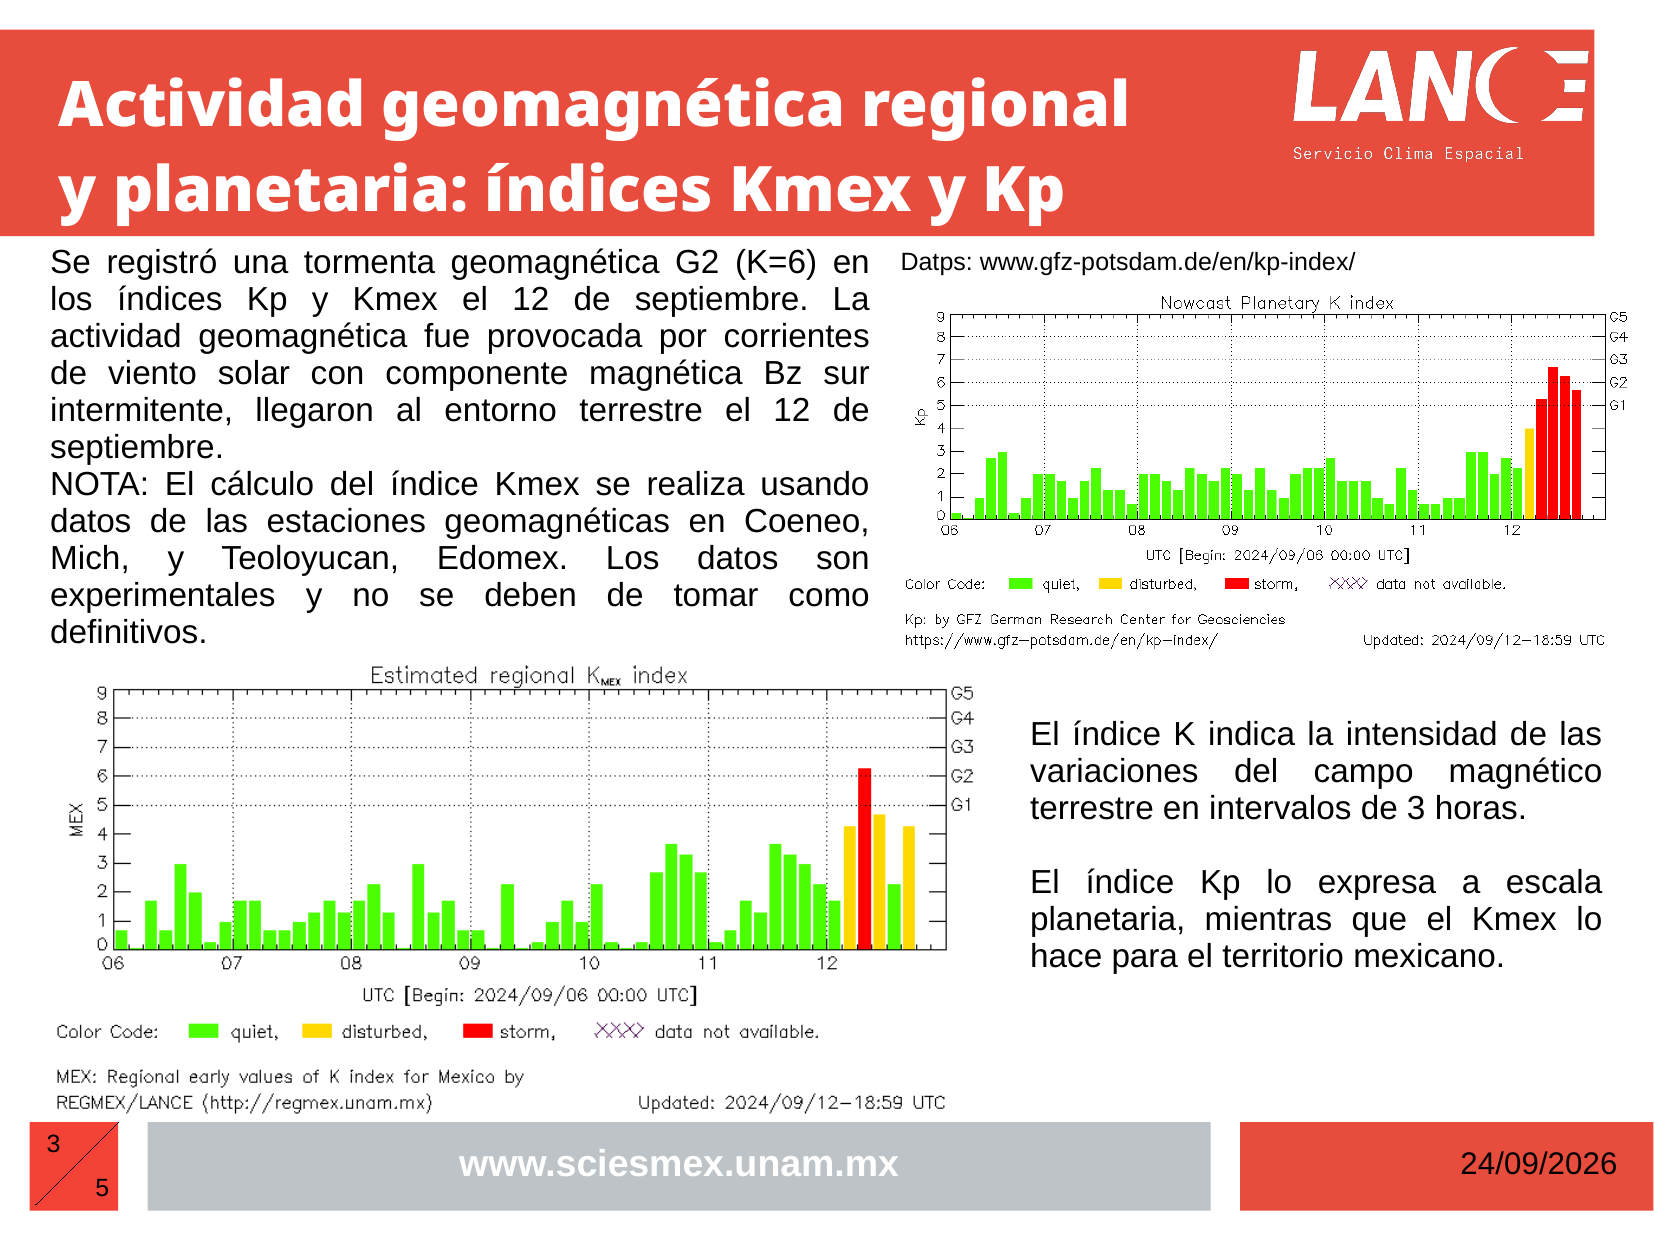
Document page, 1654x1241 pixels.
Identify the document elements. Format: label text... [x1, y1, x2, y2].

text_box 12/09/2024 [1424, 1122, 1654, 1205]
title Actividad geomagnética regional y planetaria: índices Kmex y Kp [59, 59, 1312, 207]
text_box <número> [31, 1122, 176, 1170]
text_box Se registró una tormenta geomagnética G2 (K=6) en los índices Kp y Kmex el 12 de septiembre. La actividad geomagnética fue provocada por corrientes de viento solar con componente magnética Bz sur intermitente, llegaron al entorno terrestre el 12 de septiembre. NOTA: El cálculo del índice Kmex se realiza usando datos de las estaciones geomagnéticas en Coeneo, Mich, y Teoloyucan, Edomex. Los datos son experimentales y no se deben de tomar como definitivos. [35, 236, 886, 733]
picture [1293, 47, 1589, 162]
text_box Datps: www.gfz-potsdam.de/en/kp-index/ [886, 240, 1654, 284]
picture [47, 277, 1642, 1116]
text_box www.sciesmex.unam.mx [153, 1122, 1205, 1205]
text_box 5 [35, 1151, 125, 1209]
text_box El índice K indica la intensidad de las variaciones del campo magnético terrestre en intervalos de 3 horas. El índice Kp lo expresa a escala planetaria, mientras que el Kmex lo hace para el territorio mexicano. [1015, 707, 1619, 1052]
